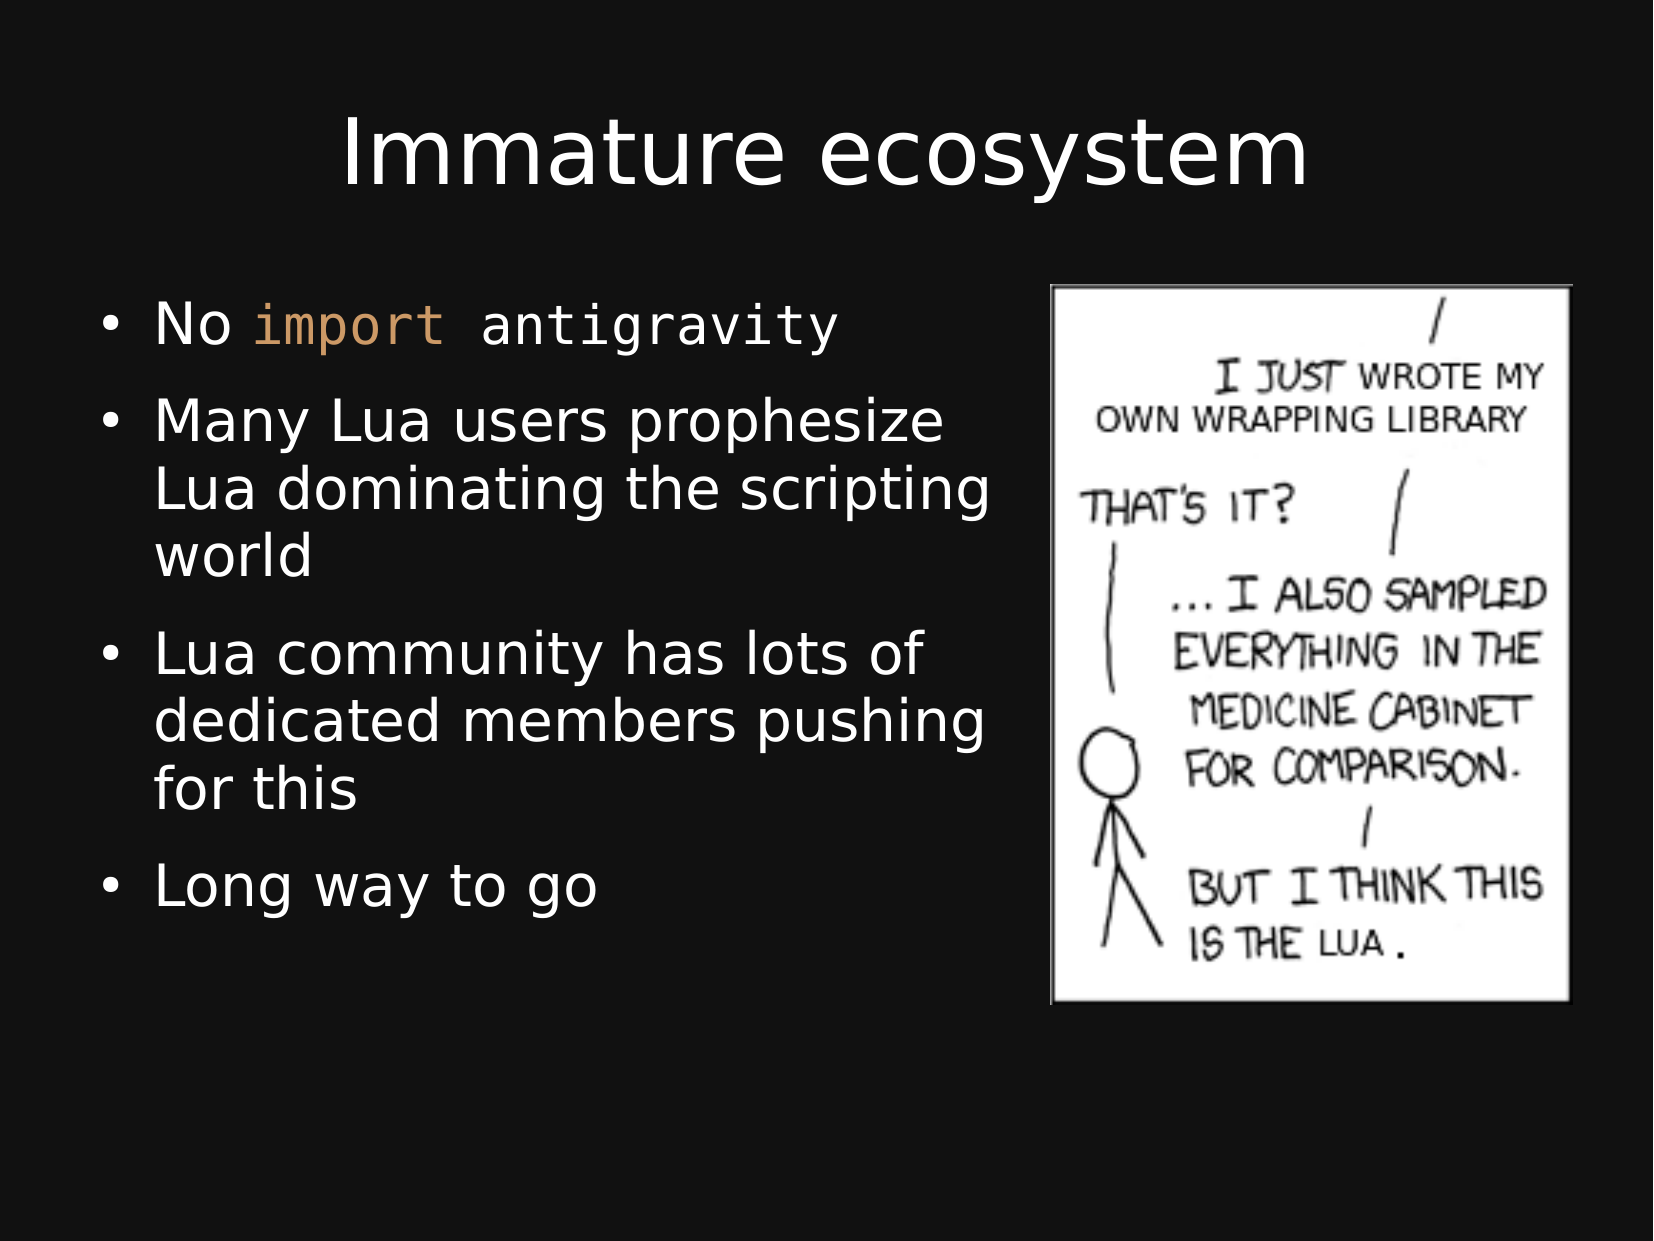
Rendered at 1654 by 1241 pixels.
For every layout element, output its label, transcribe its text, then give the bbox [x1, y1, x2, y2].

title Immature ecosystem [82, 49, 1571, 257]
list No import antigravity Many Lua users prophesize Lua dominating the scripting world Lua community has lots of dedicated members pushing for this Long way to go [82, 290, 1006, 1010]
picture [1050, 284, 1573, 1005]
